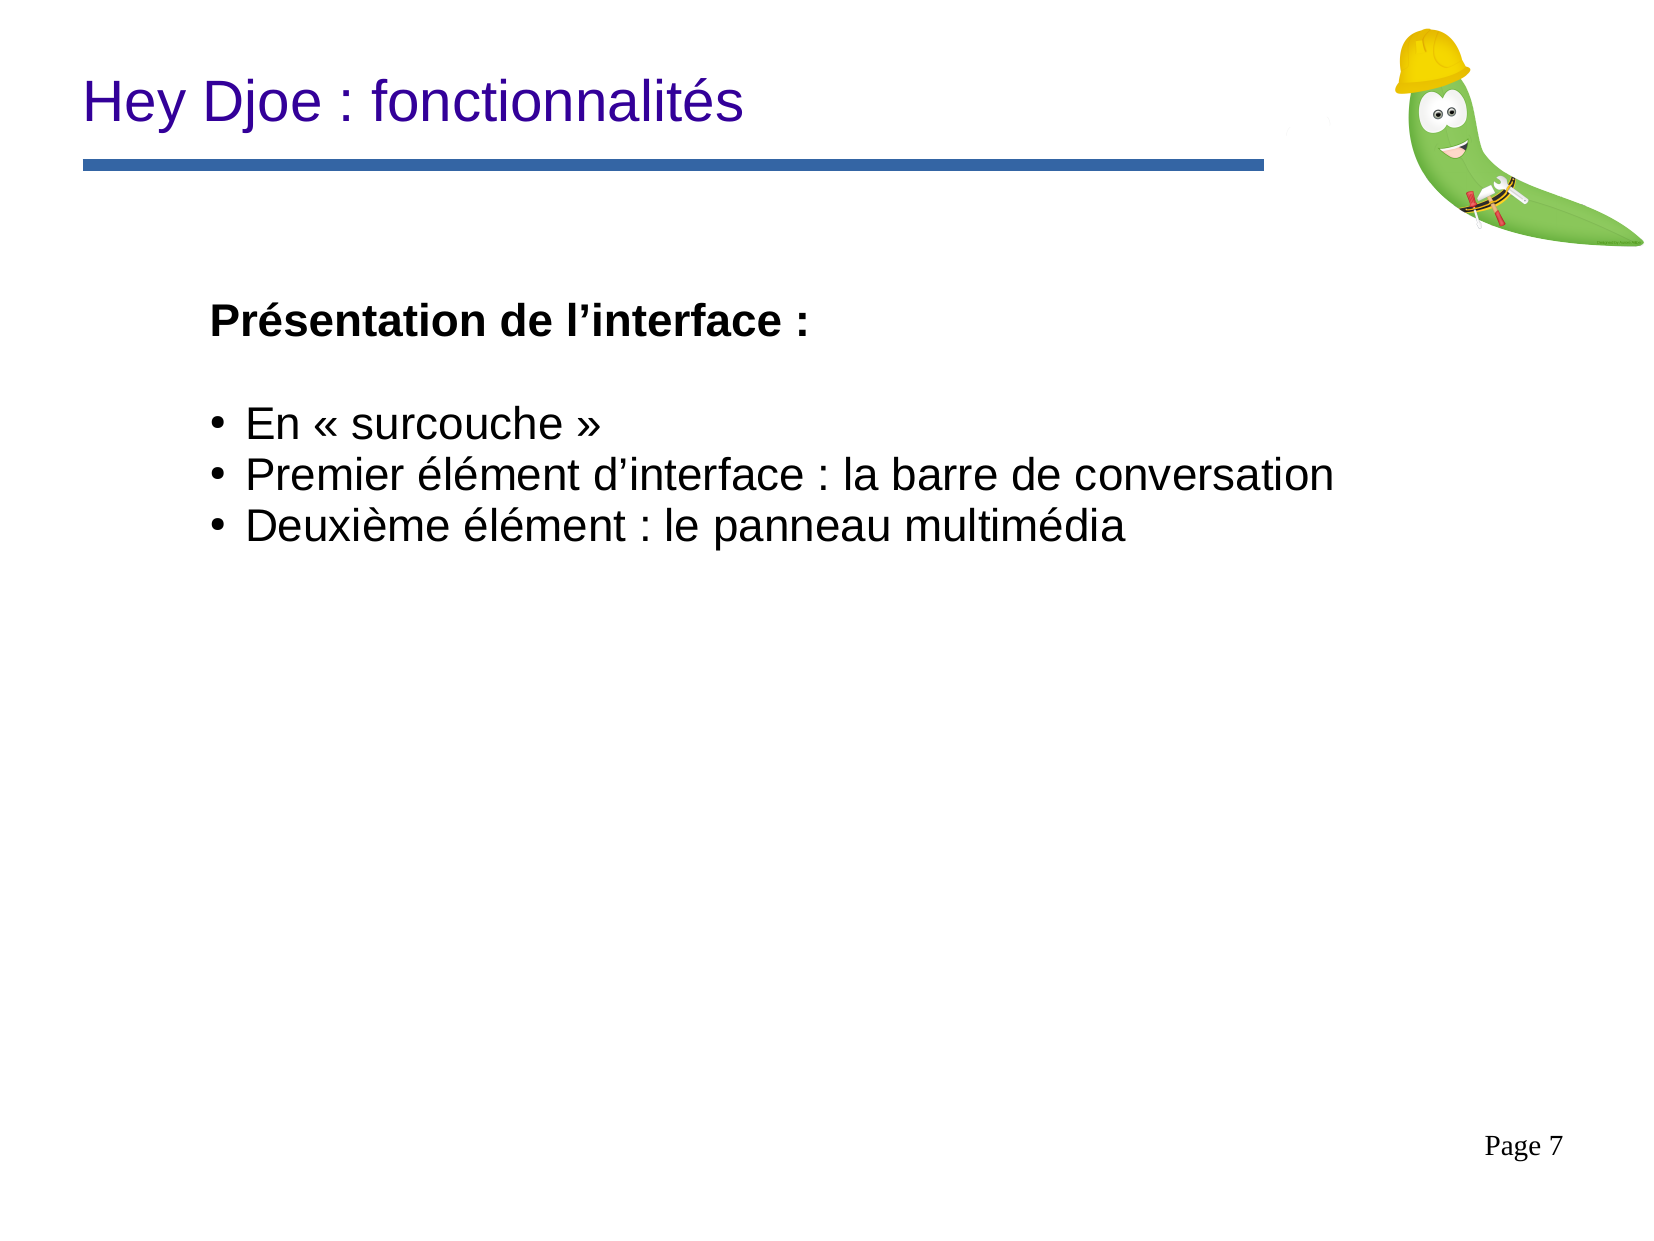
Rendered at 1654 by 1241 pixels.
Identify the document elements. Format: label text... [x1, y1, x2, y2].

title Hey Djoe : fonctionnalités [82, 49, 1264, 154]
picture [1286, 23, 1647, 248]
text_box Présentation de l’interface : En « surcouche » Premier élément d’interface : la barre de conversation Deuxième élément : le panneau multimédia [194, 287, 1459, 816]
